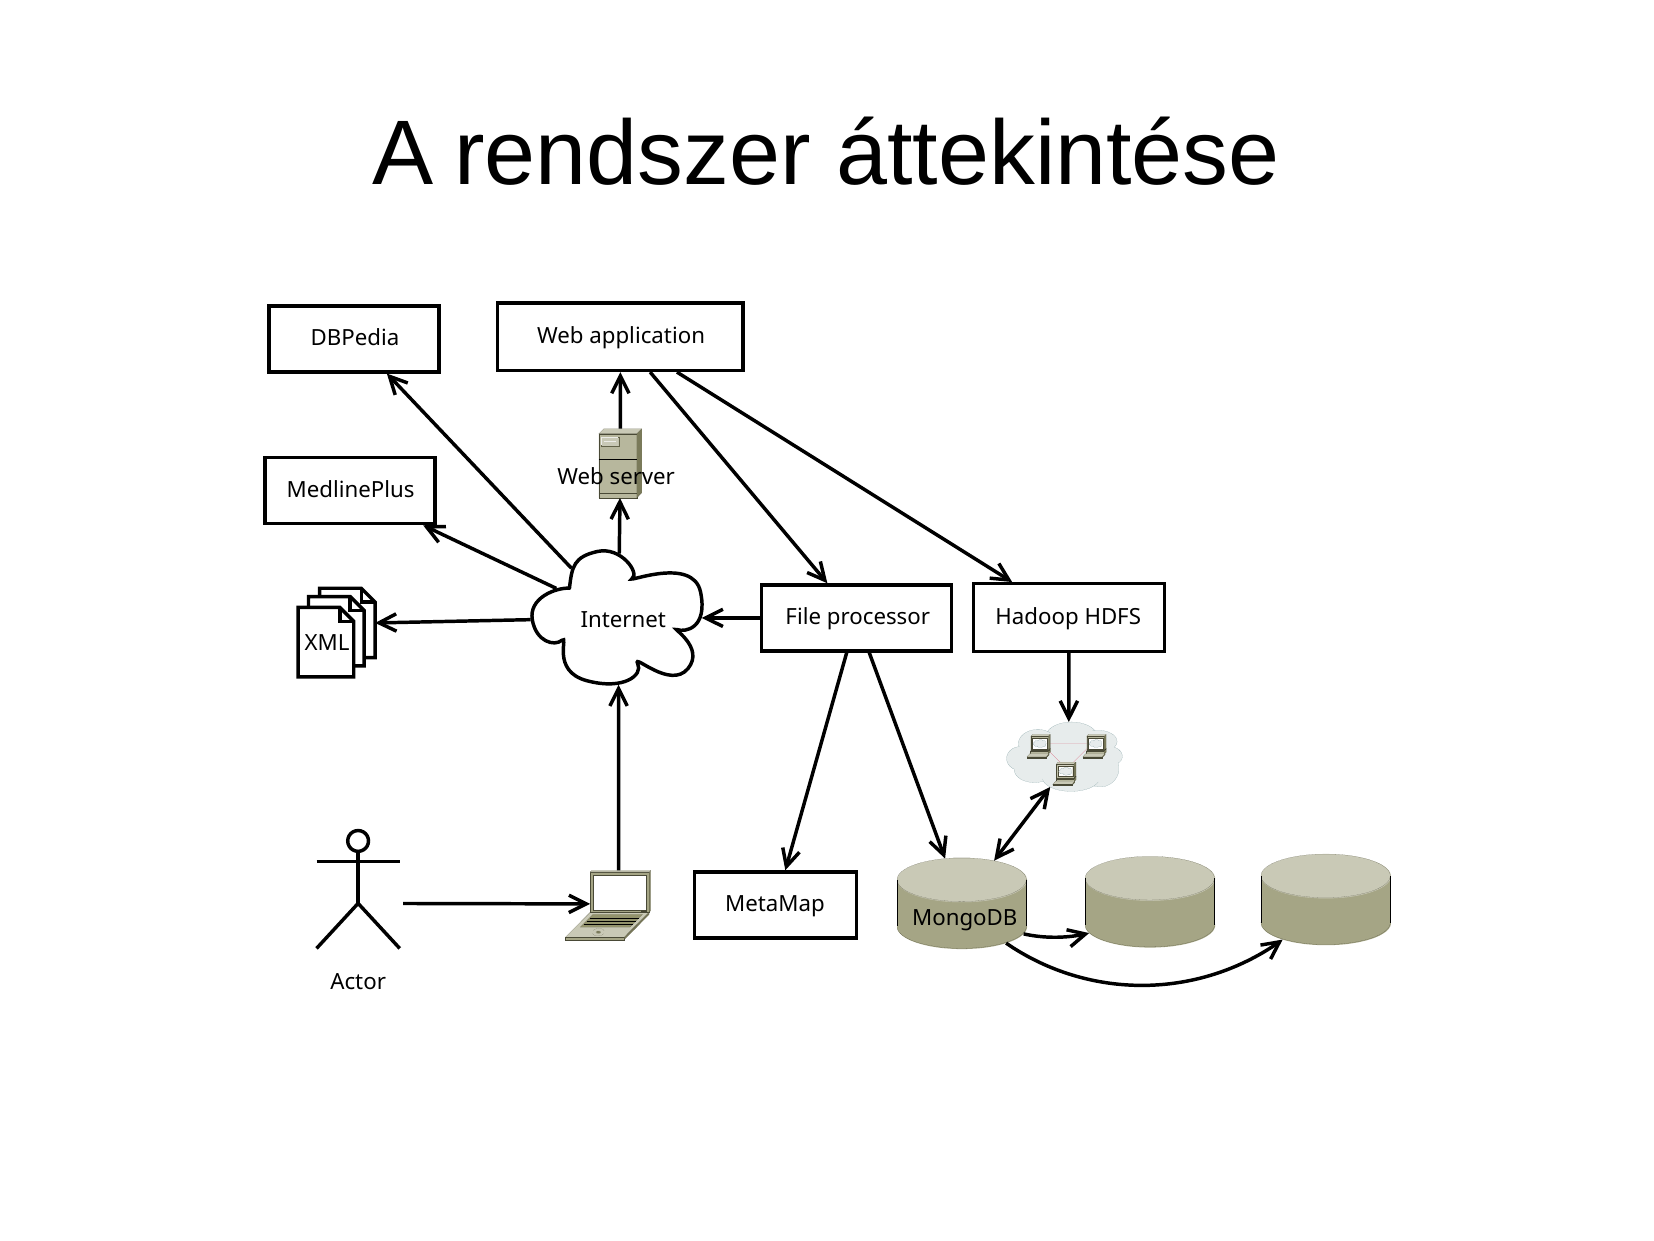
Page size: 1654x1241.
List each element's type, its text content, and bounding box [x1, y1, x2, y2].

picture [261, 290, 1392, 1010]
title A rendszer áttekintése [82, 49, 1571, 257]
